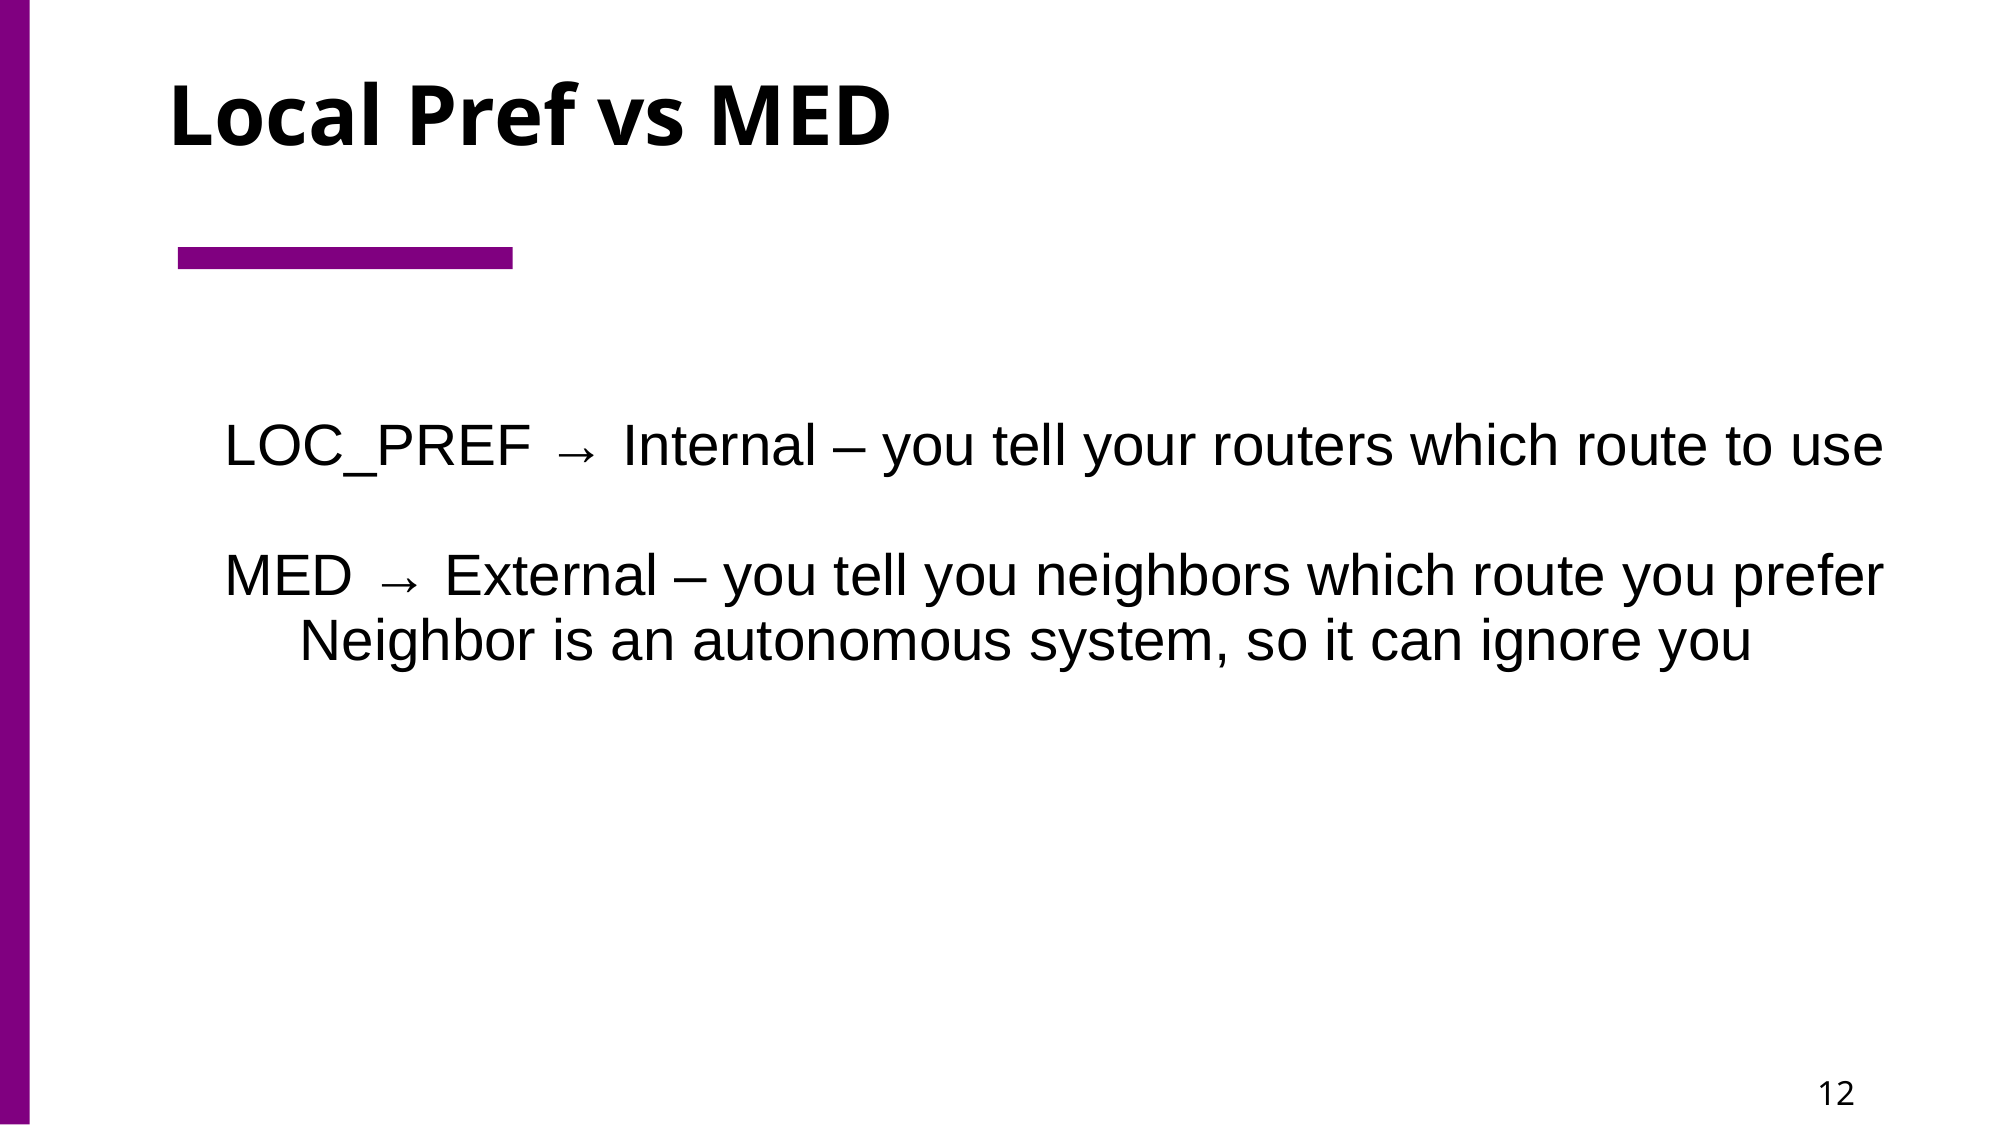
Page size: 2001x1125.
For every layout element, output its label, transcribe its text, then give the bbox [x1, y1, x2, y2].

title Local Pref vs MED [116, 39, 1591, 185]
text_box LOC_PREF → Internal – you tell your routers which route to use MED → External – you tell you neighbors which route you prefer Neighbor is an autonomous system, so it can ignore you [210, 404, 1903, 745]
